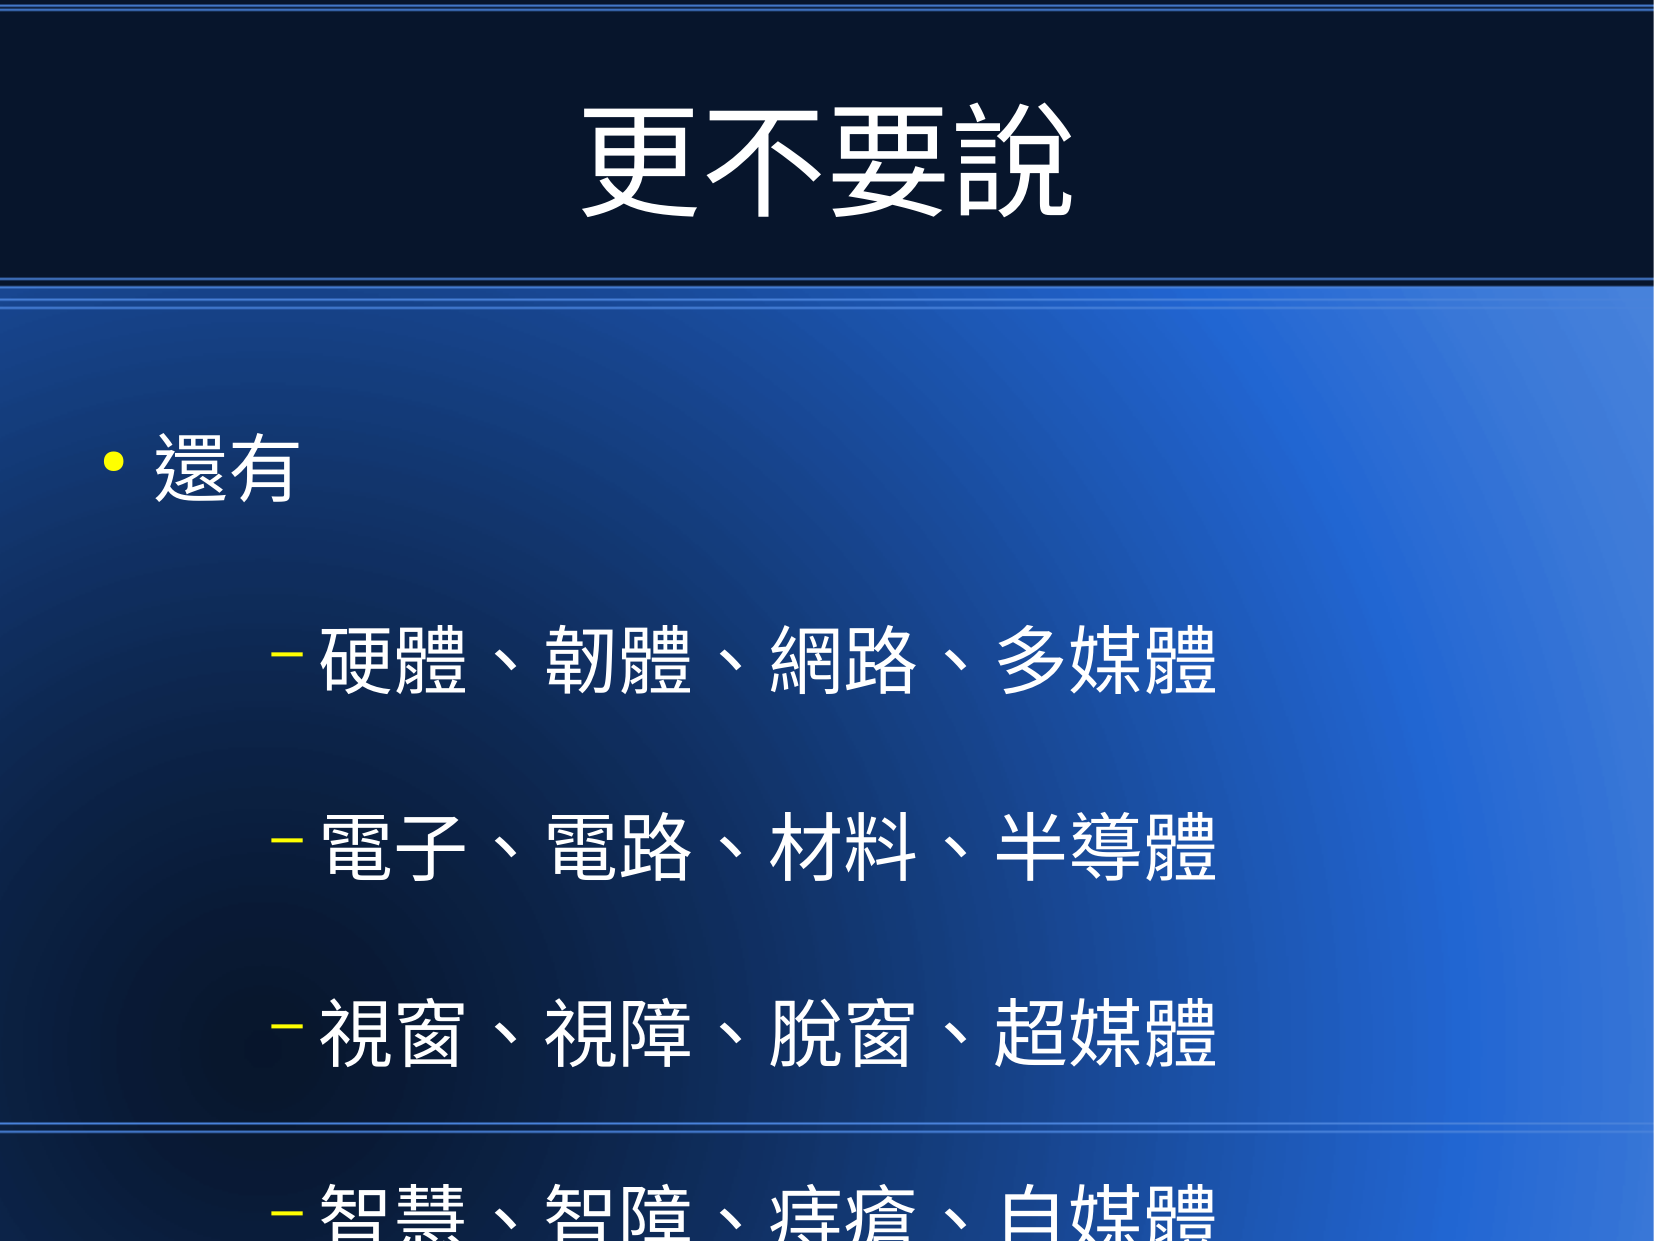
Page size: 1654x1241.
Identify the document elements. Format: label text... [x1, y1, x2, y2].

picture [0, 0, 1654, 1241]
title 更不要說 [82, 49, 1571, 257]
list 還有 硬體、韌體、網路、多媒體 電子、電路、材料、半導體 視窗、視障、脫窗、超媒體 智慧、智障、痔瘡、自媒體 [82, 355, 1571, 1241]
